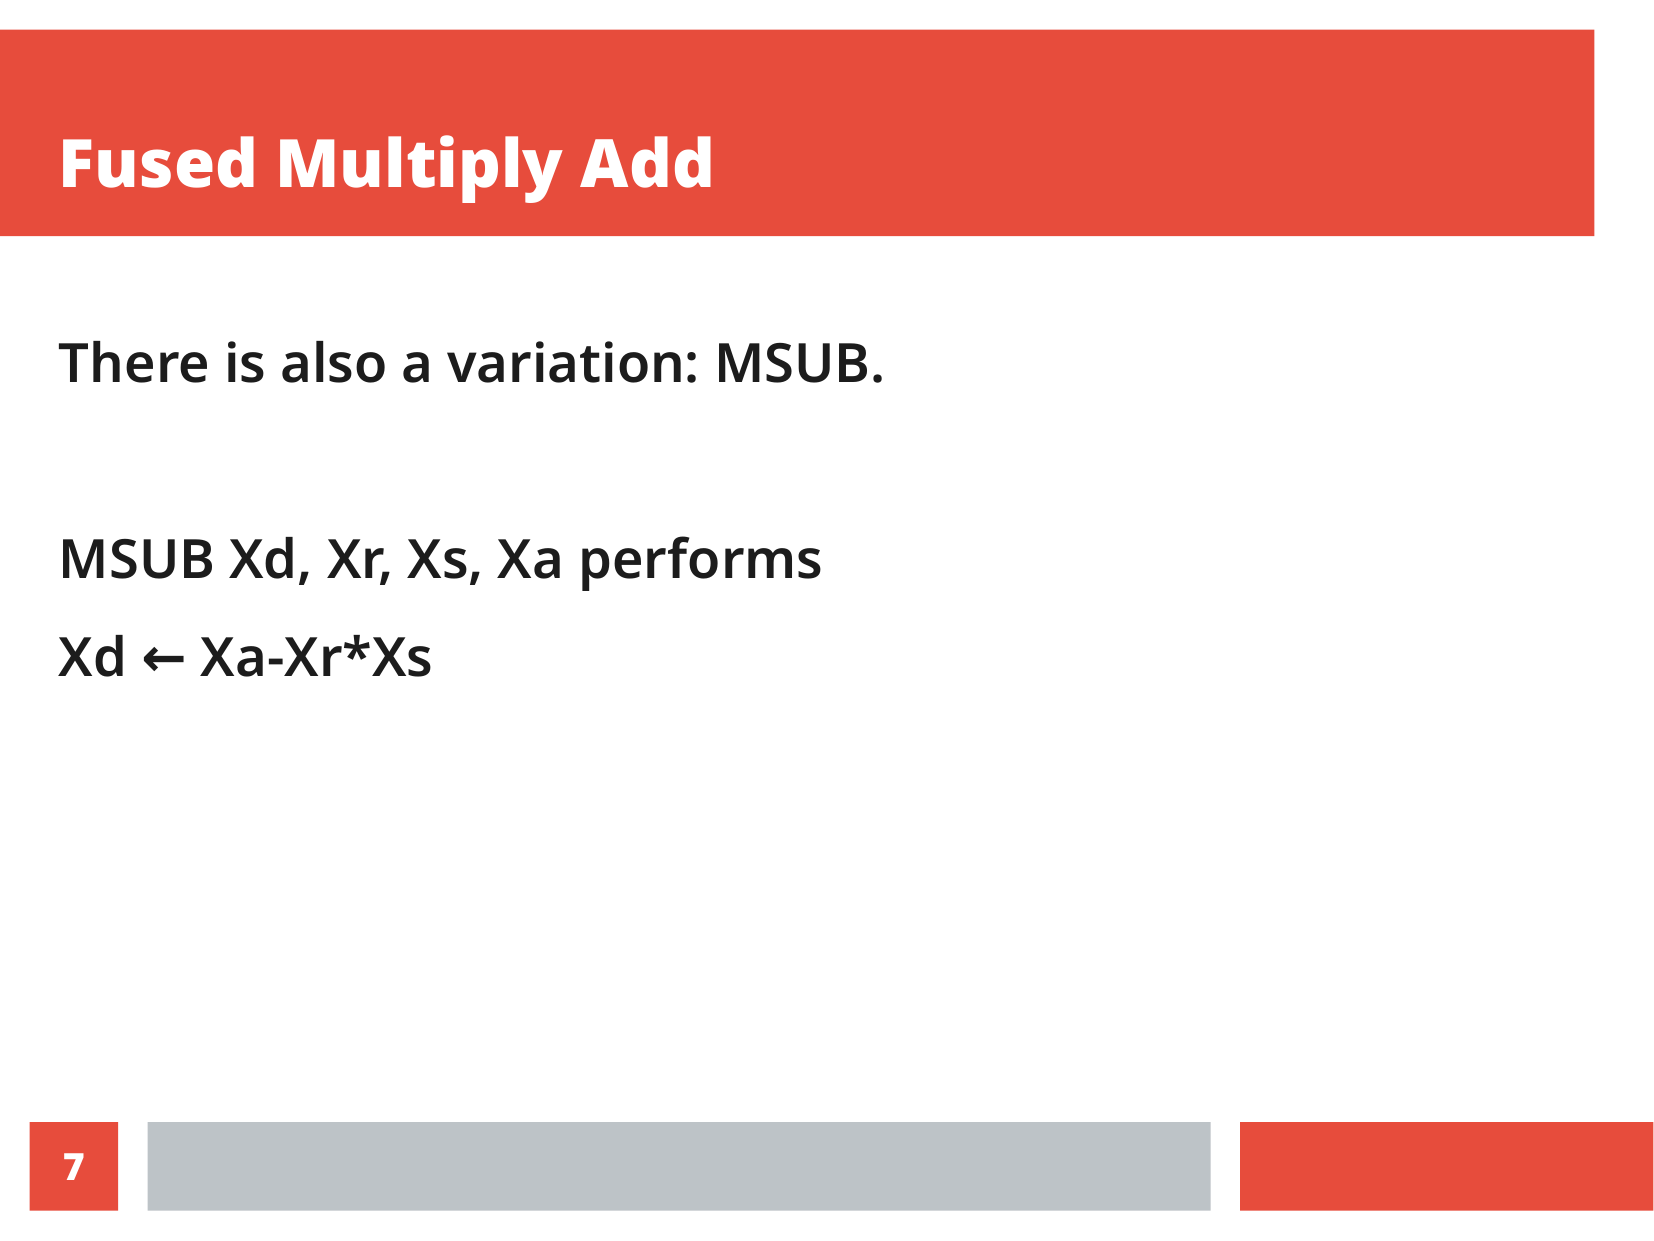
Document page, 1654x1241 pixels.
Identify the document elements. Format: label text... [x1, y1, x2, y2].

list There is also a variation: MSUB. MSUB Xd, Xr, Xs, Xa performs Xd ← Xa-Xr*Xs [59, 324, 1565, 1093]
title Fused Multiply Add [59, 59, 1595, 207]
